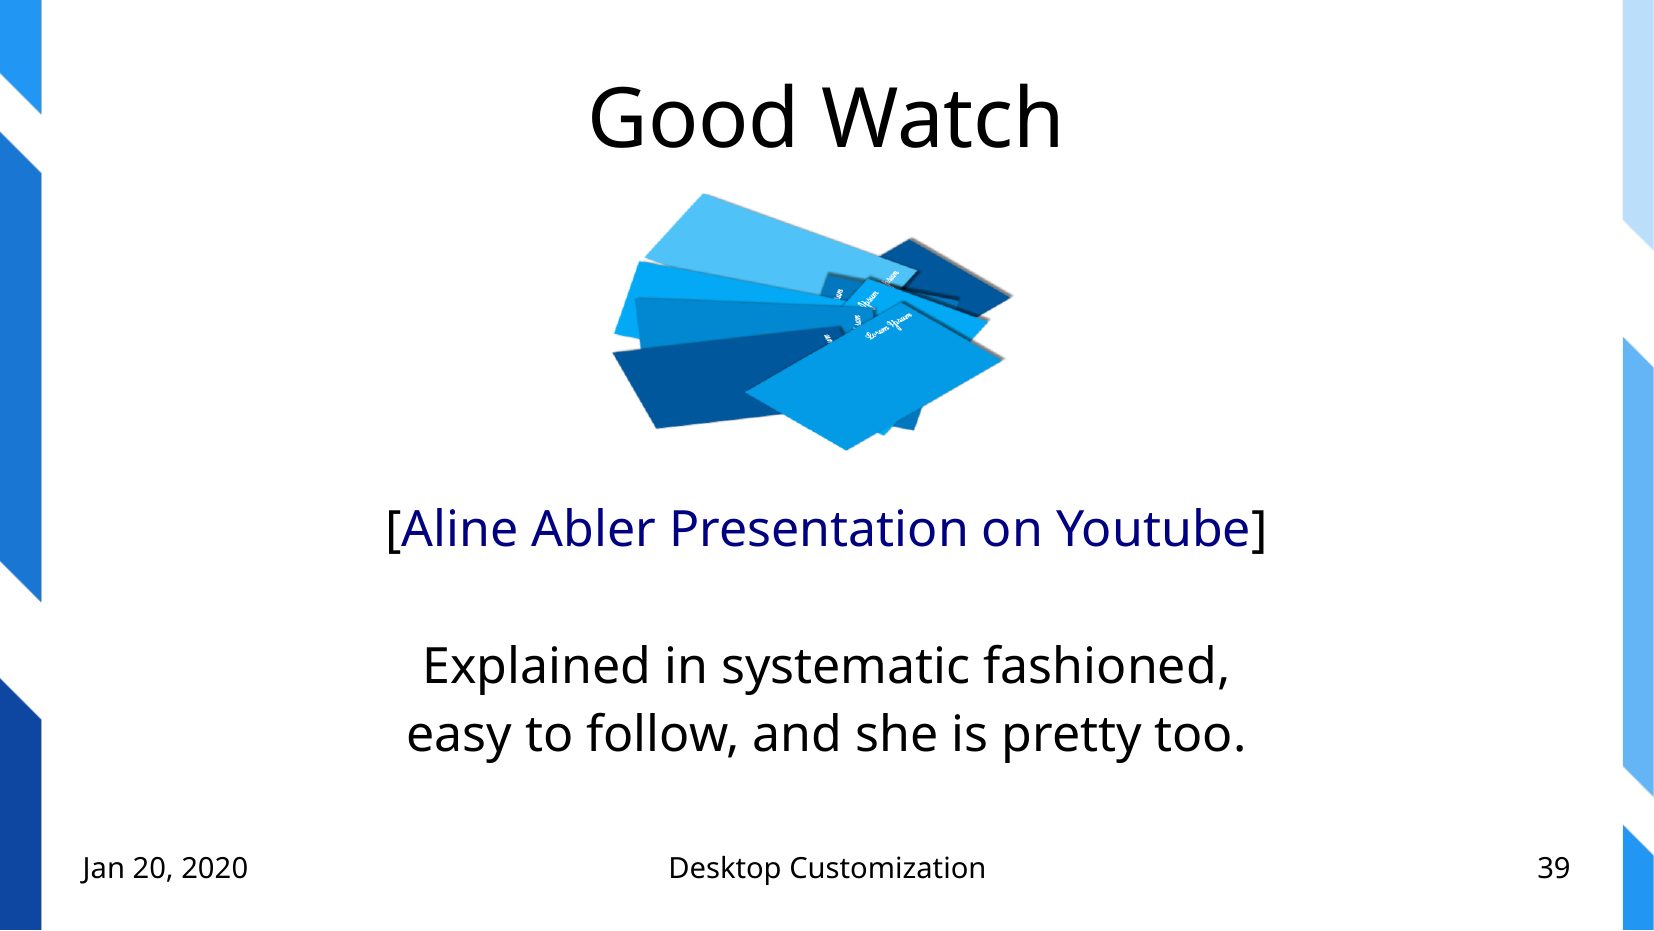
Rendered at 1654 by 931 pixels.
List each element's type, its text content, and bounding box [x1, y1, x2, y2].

subtitle [Aline Abler Presentation on Youtube] Explained in systematic fashioned, easy to follow, and she is pretty too. [82, 480, 1571, 781]
title Good Watch [82, 37, 1571, 193]
picture [0, 0, 1654, 930]
